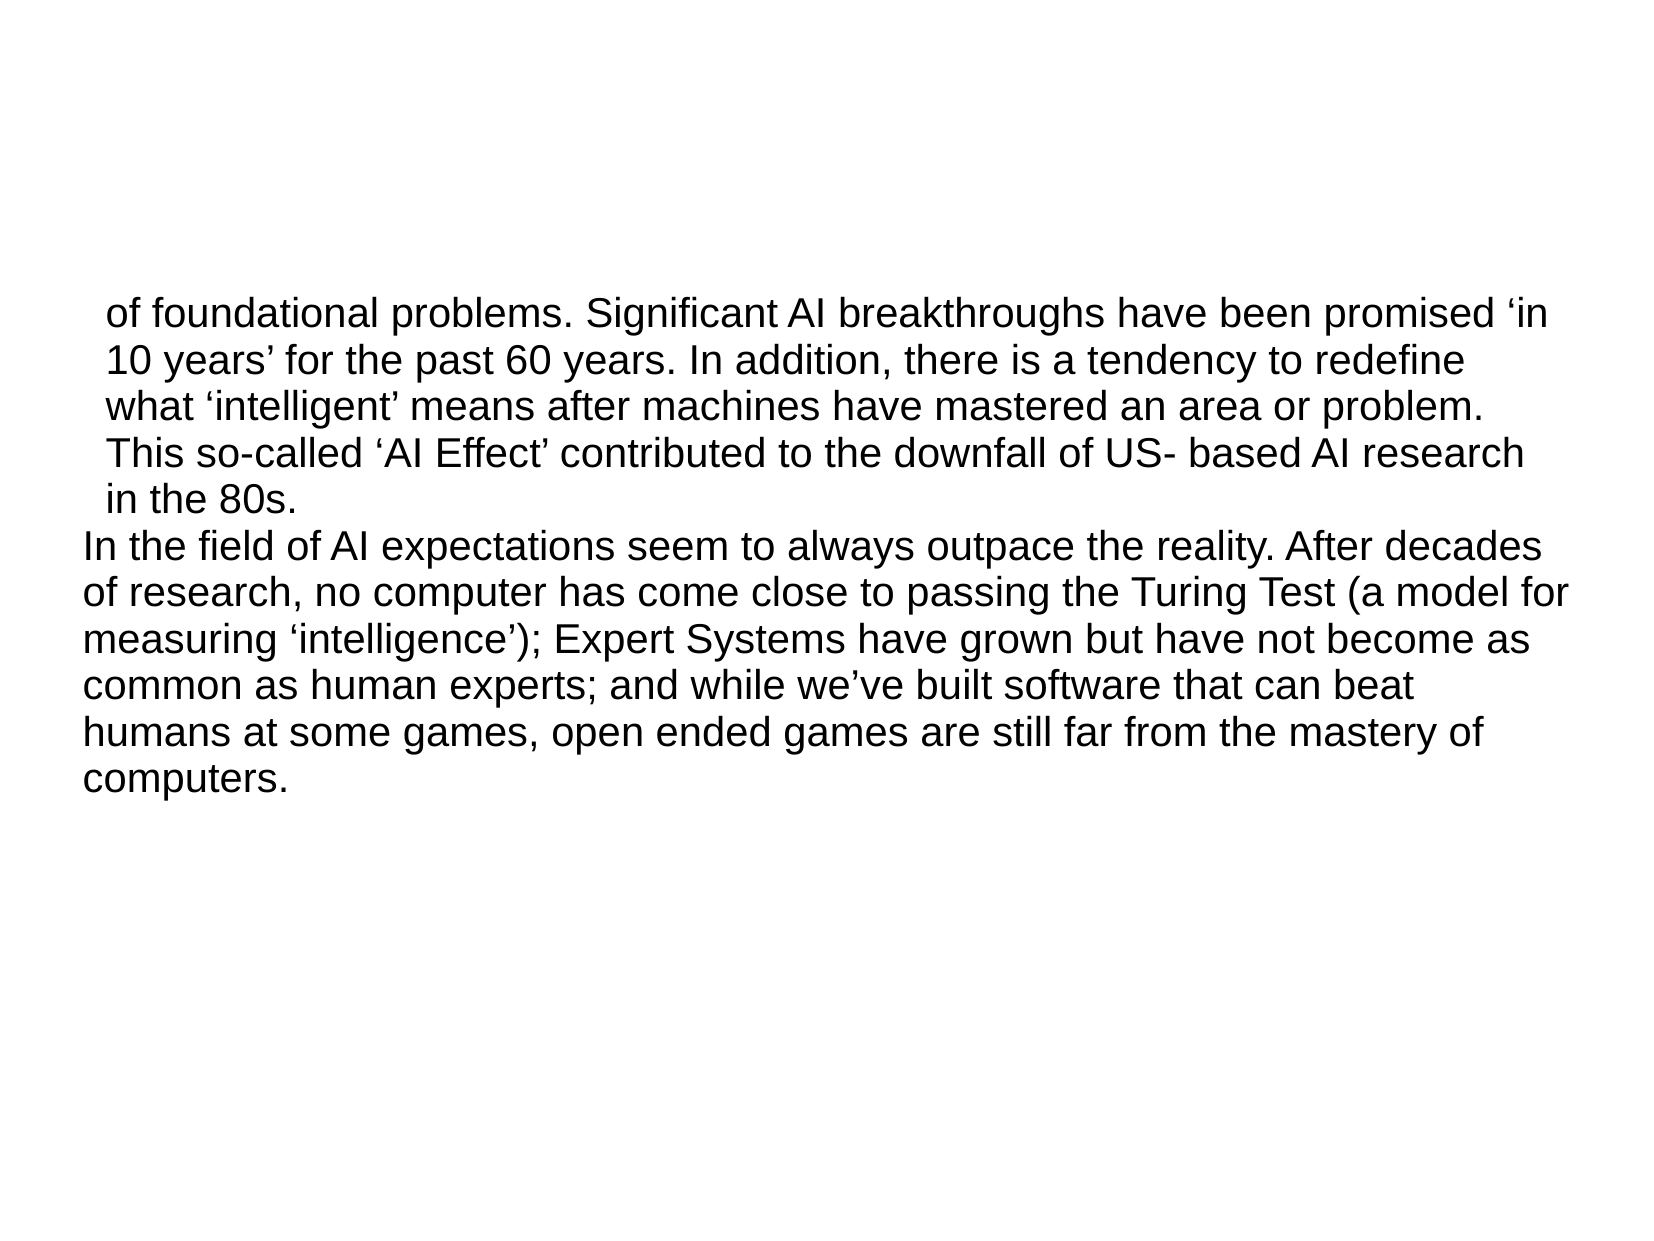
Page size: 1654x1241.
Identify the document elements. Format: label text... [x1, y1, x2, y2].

list of foundational problems. Significant AI breakthroughs have been promised ‘in 10 years’ for the past 60 years. In addition, there is a tendency to redefine what ‘intelligent’ means after machines have mastered an area or problem. This so-called ‘AI Effect’ contributed to the downfall of US- based AI research in the 80s. In the field of AI expectations seem to always outpace the reality. After decades of research, no computer has come close to passing the Turing Test (a model for measuring ‘intelligence’); Expert Systems have grown but have not become as common as human experts; and while we’ve built software that can beat humans at some games, open ended games are still far from the mastery of computers. [82, 290, 1571, 1109]
